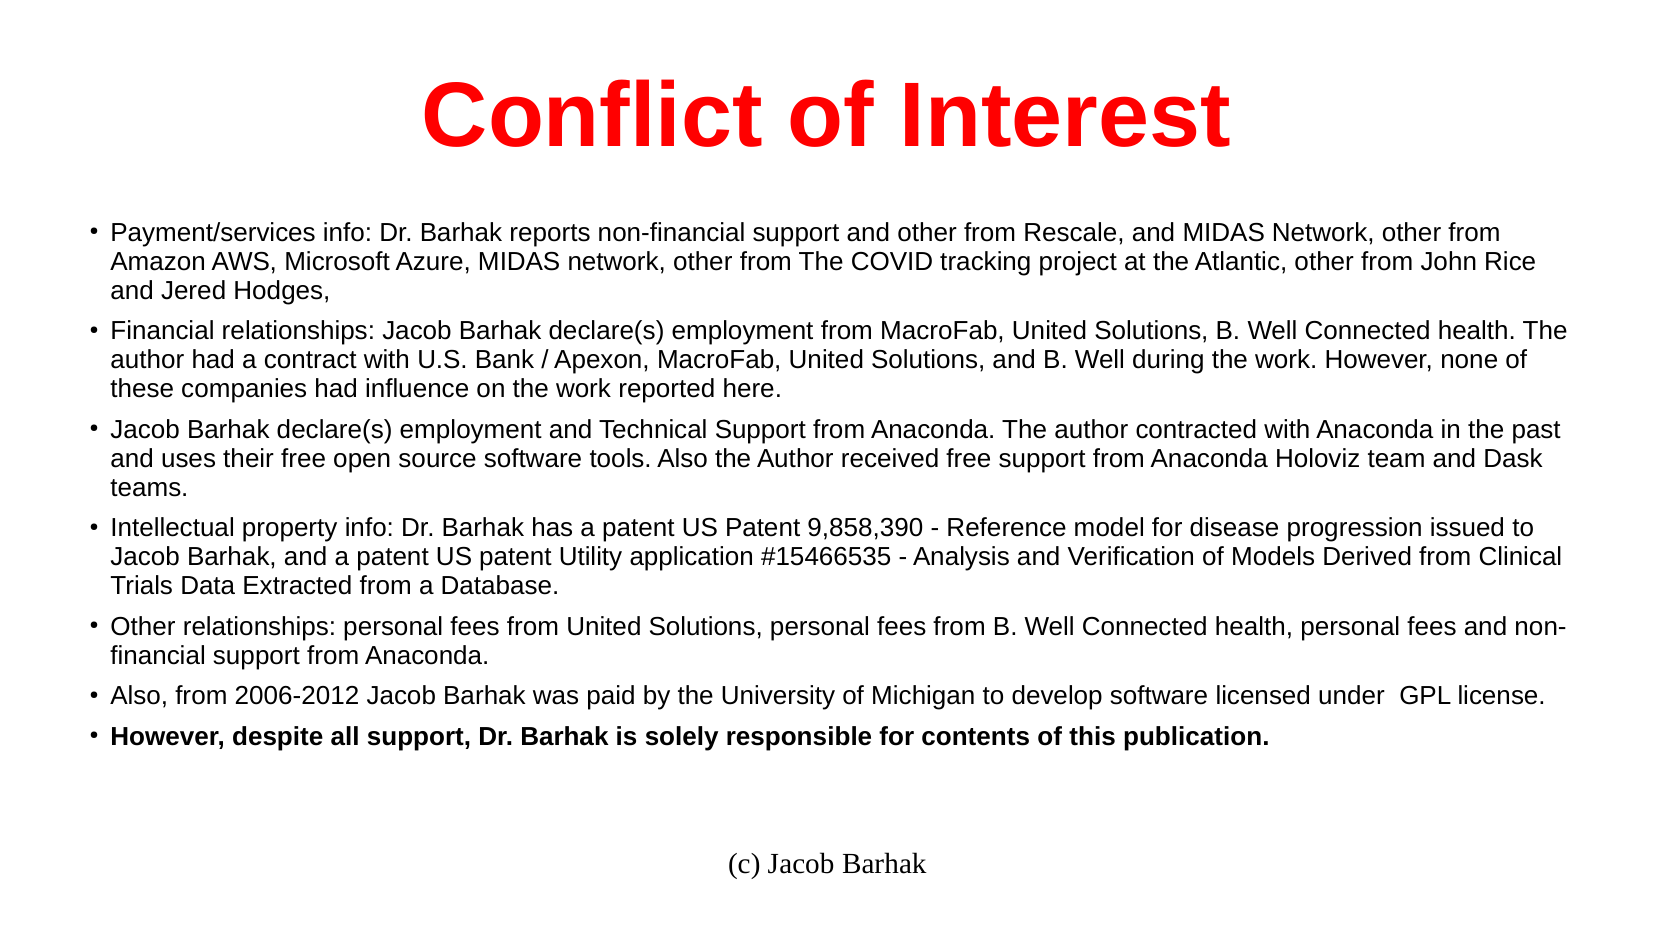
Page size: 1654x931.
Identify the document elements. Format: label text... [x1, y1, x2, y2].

list Payment/services info: Dr. Barhak reports non-financial support and other from Rescale, and MIDAS Network, other from Amazon AWS, Microsoft Azure, MIDAS network, other from The COVID tracking project at the Atlantic, other from John Rice and Jered Hodges, Financial relationships: Jacob Barhak declare(s) employment from MacroFab, United Solutions, B. Well Connected health. The author had a contract with U.S. Bank / Apexon, MacroFab, United Solutions, and B. Well during the work. However, none of these companies had influence on the work reported here. Jacob Barhak declare(s) employment and Technical Support from Anaconda. The author contracted with Anaconda in the past and uses their free open source software tools. Also the Author received free support from Anaconda Holoviz team and Dask teams. Intellectual property info: Dr. Barhak has a patent US Patent 9,858,390 - Reference model for disease progression issued to Jacob Barhak, and a patent US patent Utility application #15466535 - Analysis and Verification of Models Derived from Clinical Trials Data Extracted from a Database. Other relationships: personal fees from United Solutions, personal fees from B. Well Connected health, personal fees and non-financial support from Anaconda. Also, from 2006-2012 Jacob Barhak was paid by the University of Michigan to develop software licensed under GPL license. However, despite all support, Dr. Barhak is solely responsible for contents of this publication. [82, 217, 1571, 758]
title Conflict of Interest [82, 12, 1571, 217]
